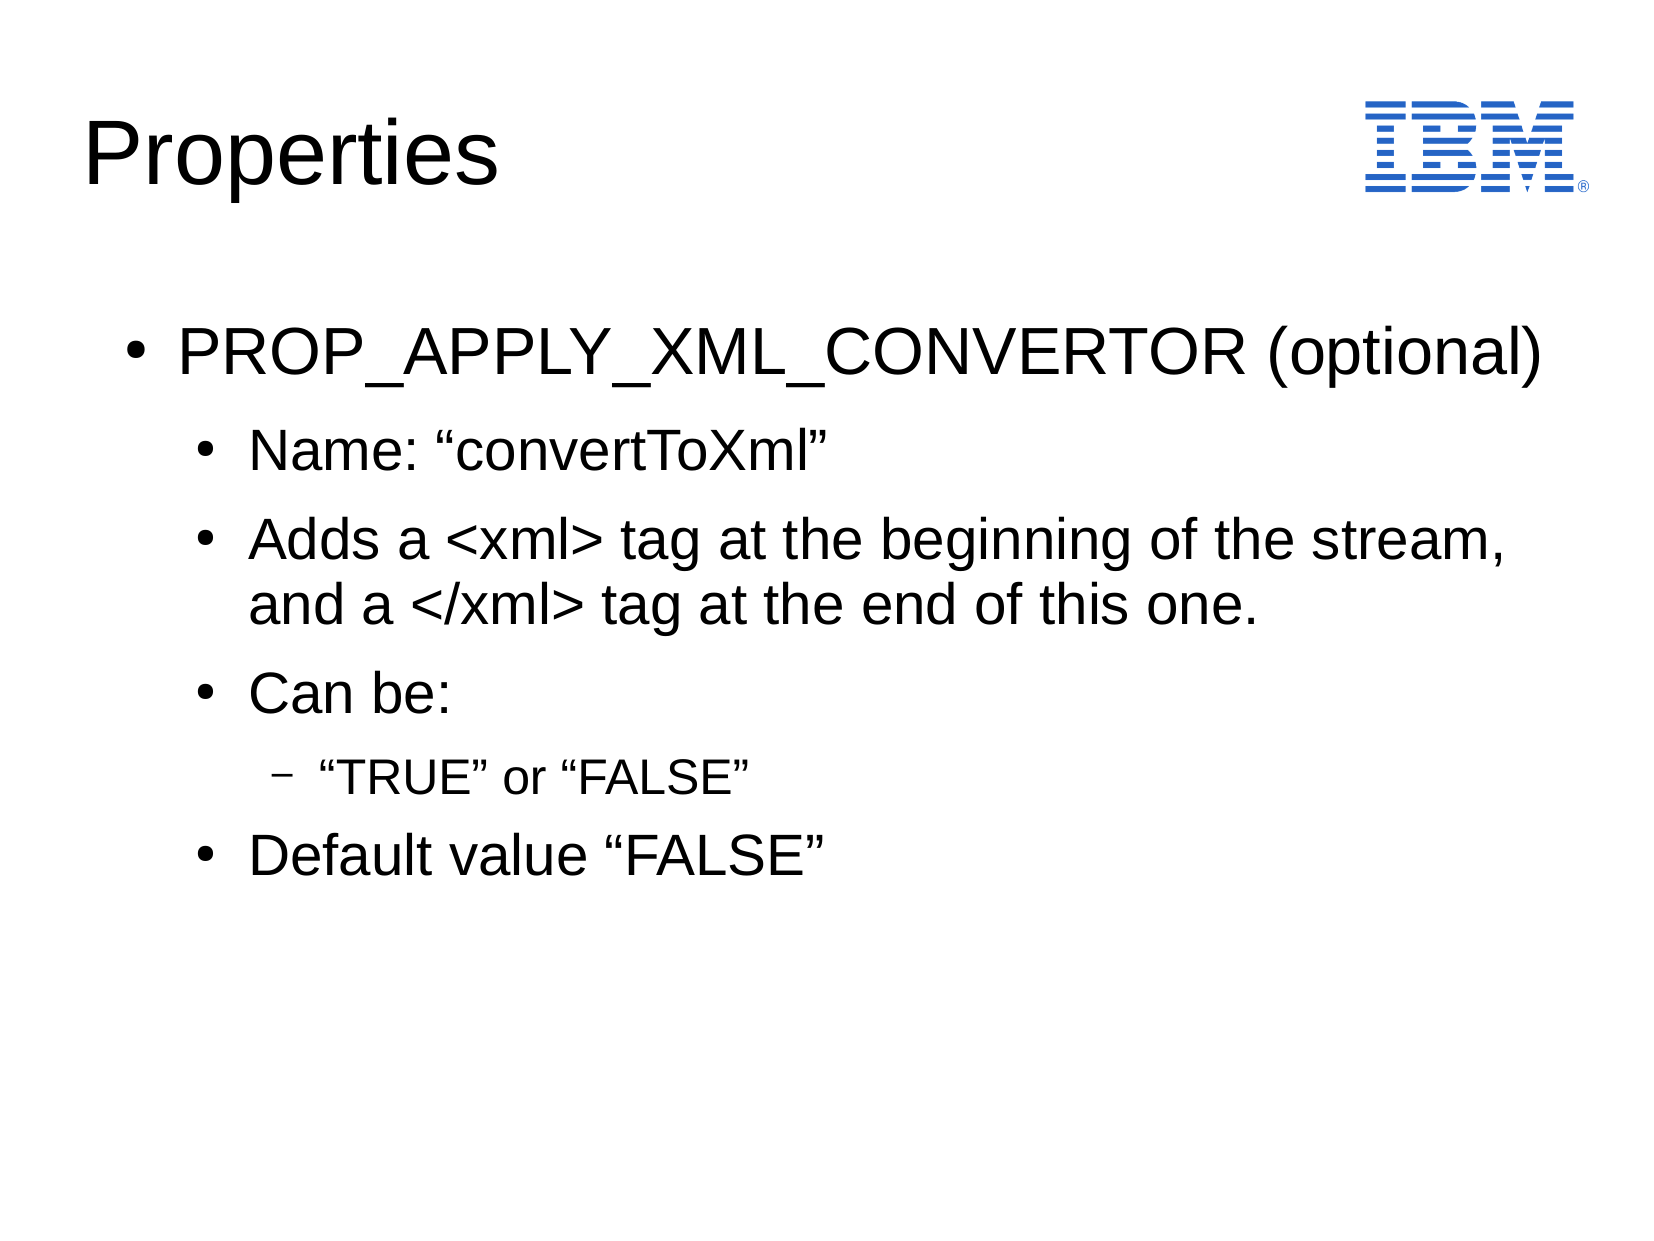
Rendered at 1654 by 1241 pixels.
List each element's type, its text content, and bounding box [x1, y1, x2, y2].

title Properties [82, 49, 1571, 257]
list PROP_APPLY_XML_CONVERTOR (optional) Name: “convertToXml” Adds a <xml> tag at the beginning of the stream, and a </xml> tag at the end of this one. Can be: “TRUE” or “FALSE” Default value “FALSE” [106, 313, 1595, 1133]
picture [1358, 86, 1595, 207]
list [82, 290, 1571, 1109]
